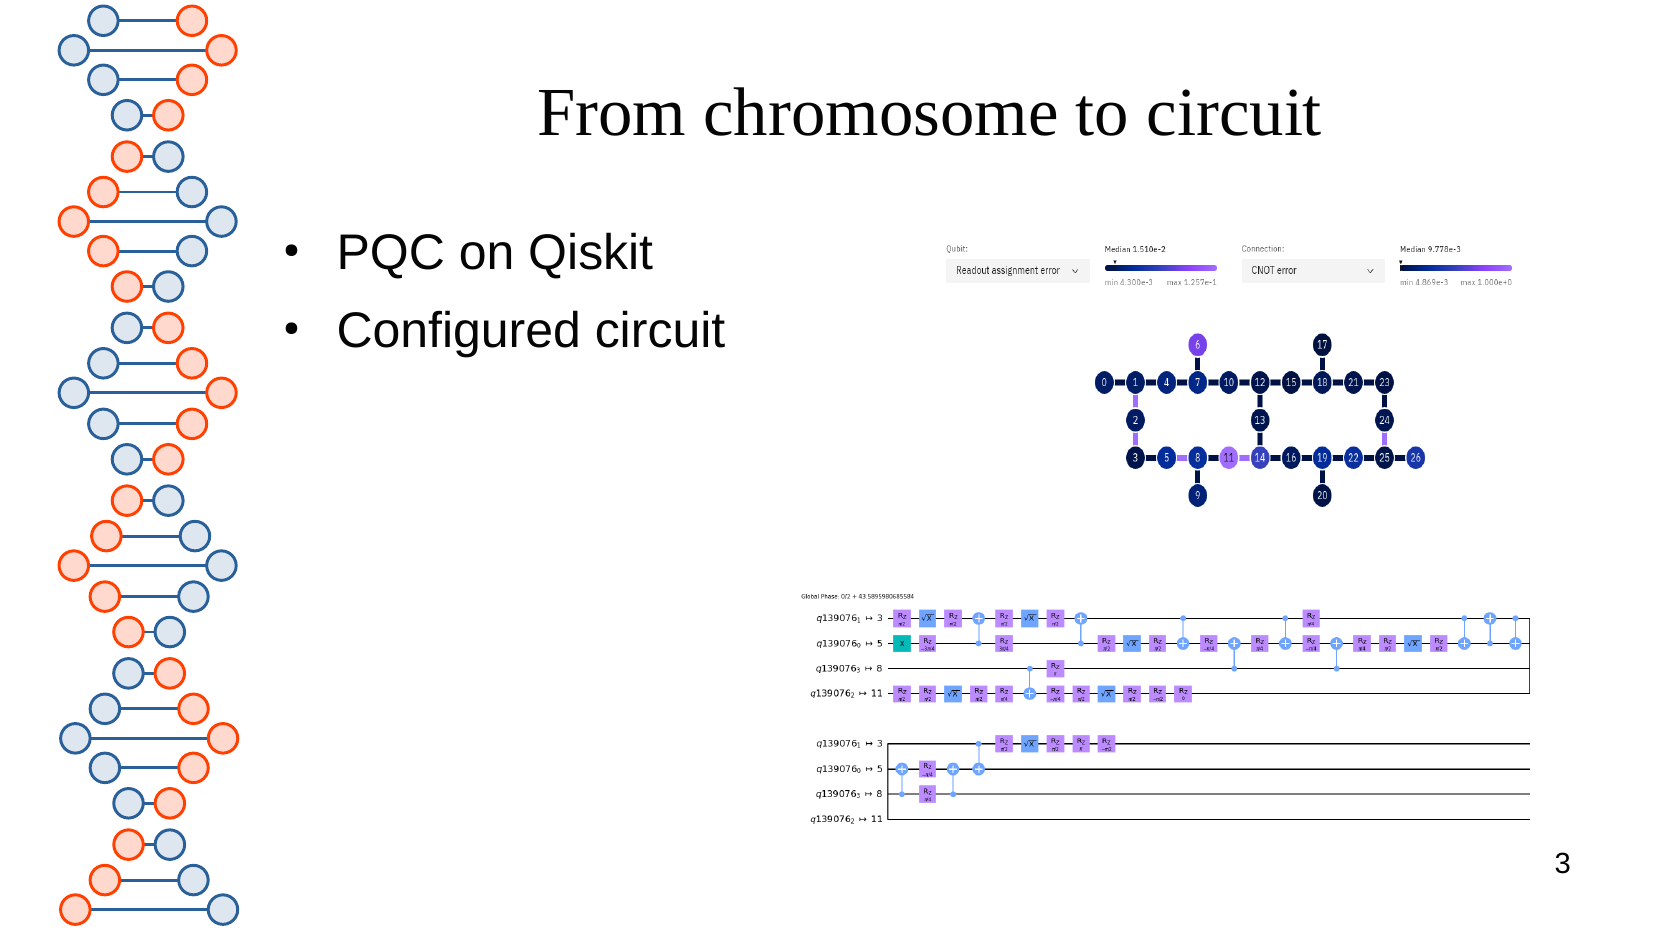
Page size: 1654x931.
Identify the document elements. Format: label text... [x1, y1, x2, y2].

list PQC on Qiskit Configured circuit [265, 224, 1595, 764]
title From chromosome to circuit [265, 35, 1595, 189]
picture [797, 590, 1536, 838]
picture [944, 236, 1530, 532]
